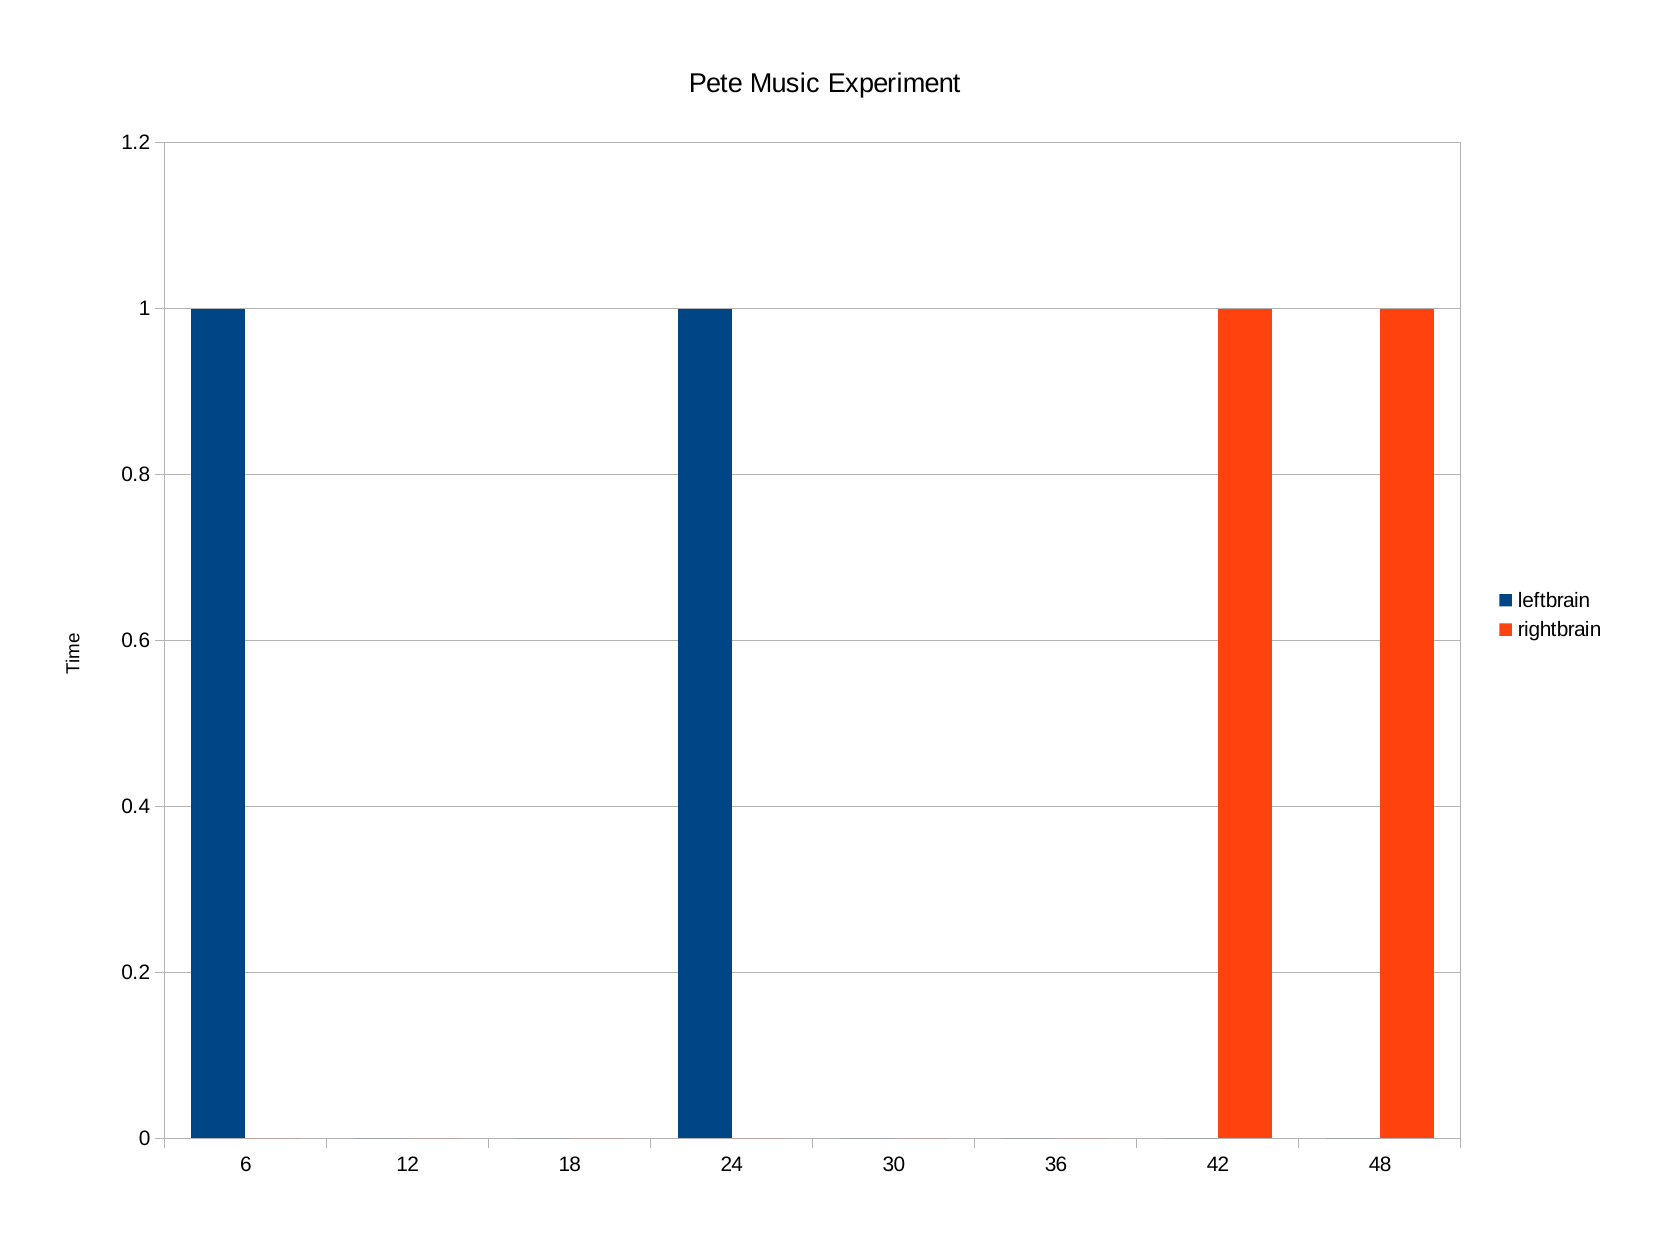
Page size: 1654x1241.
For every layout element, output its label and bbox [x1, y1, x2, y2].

chart [30, 30, 1621, 1201]
